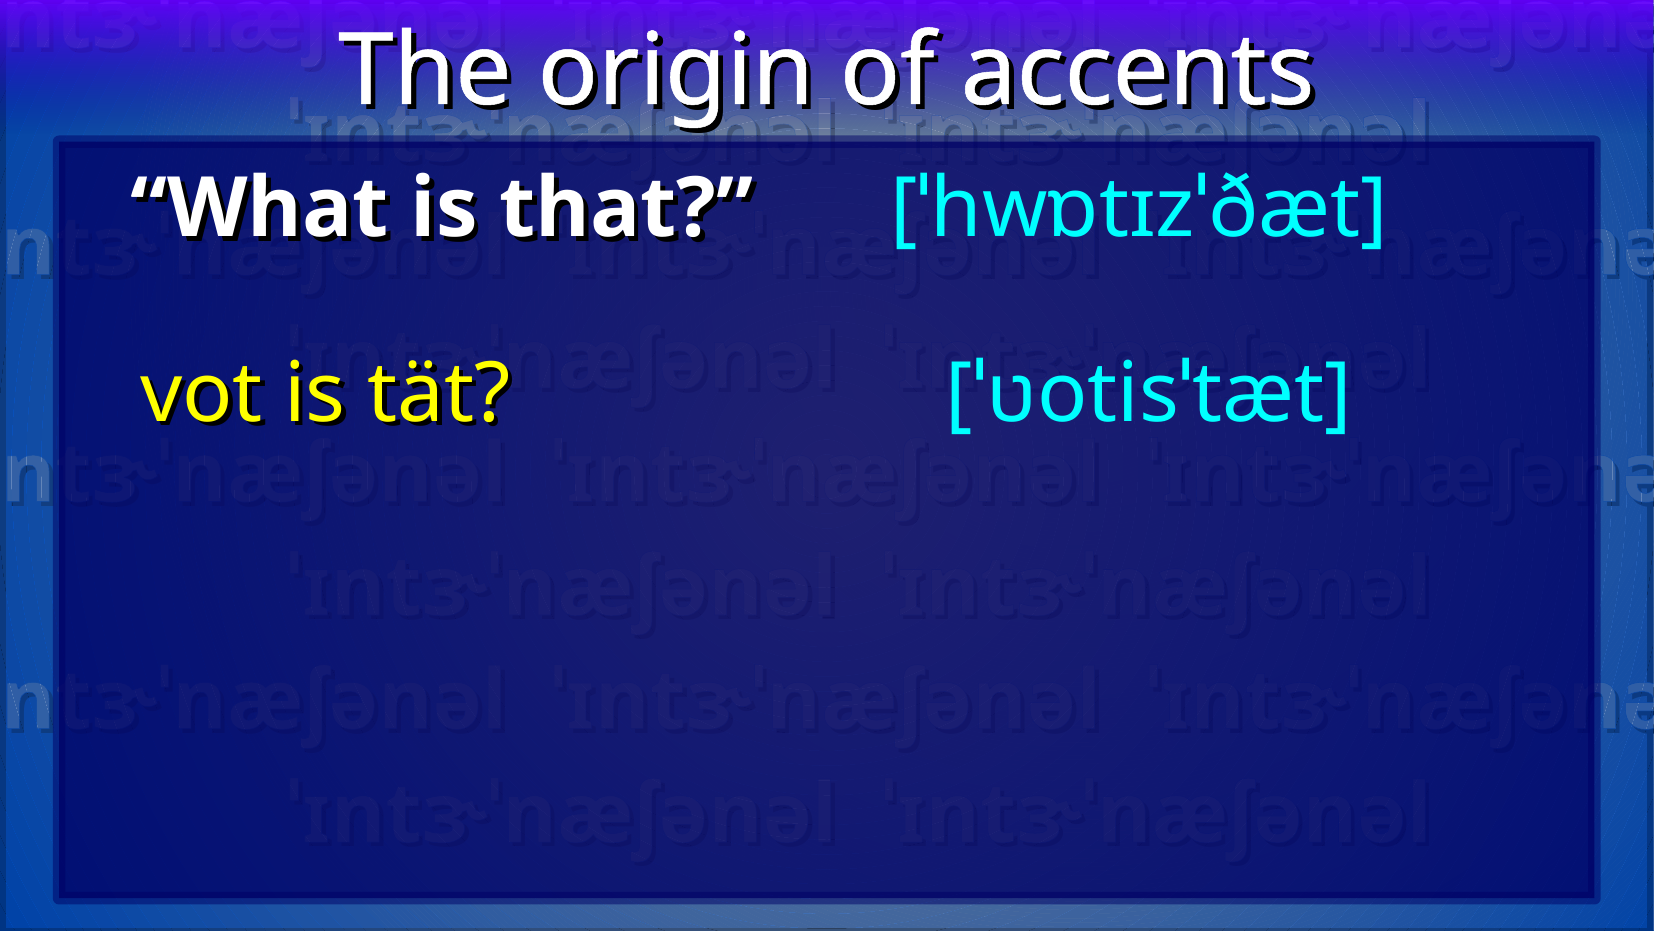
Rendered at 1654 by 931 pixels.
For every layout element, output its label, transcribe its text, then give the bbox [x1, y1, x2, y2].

text_box “What is that?” [ˈhwɒtɪzˈðæt] vot is tät? [ˈʋotisˈtæt] [59, 141, 1595, 899]
text_box [0, 130, 1654, 931]
title The origin of accents [0, 0, 1654, 130]
